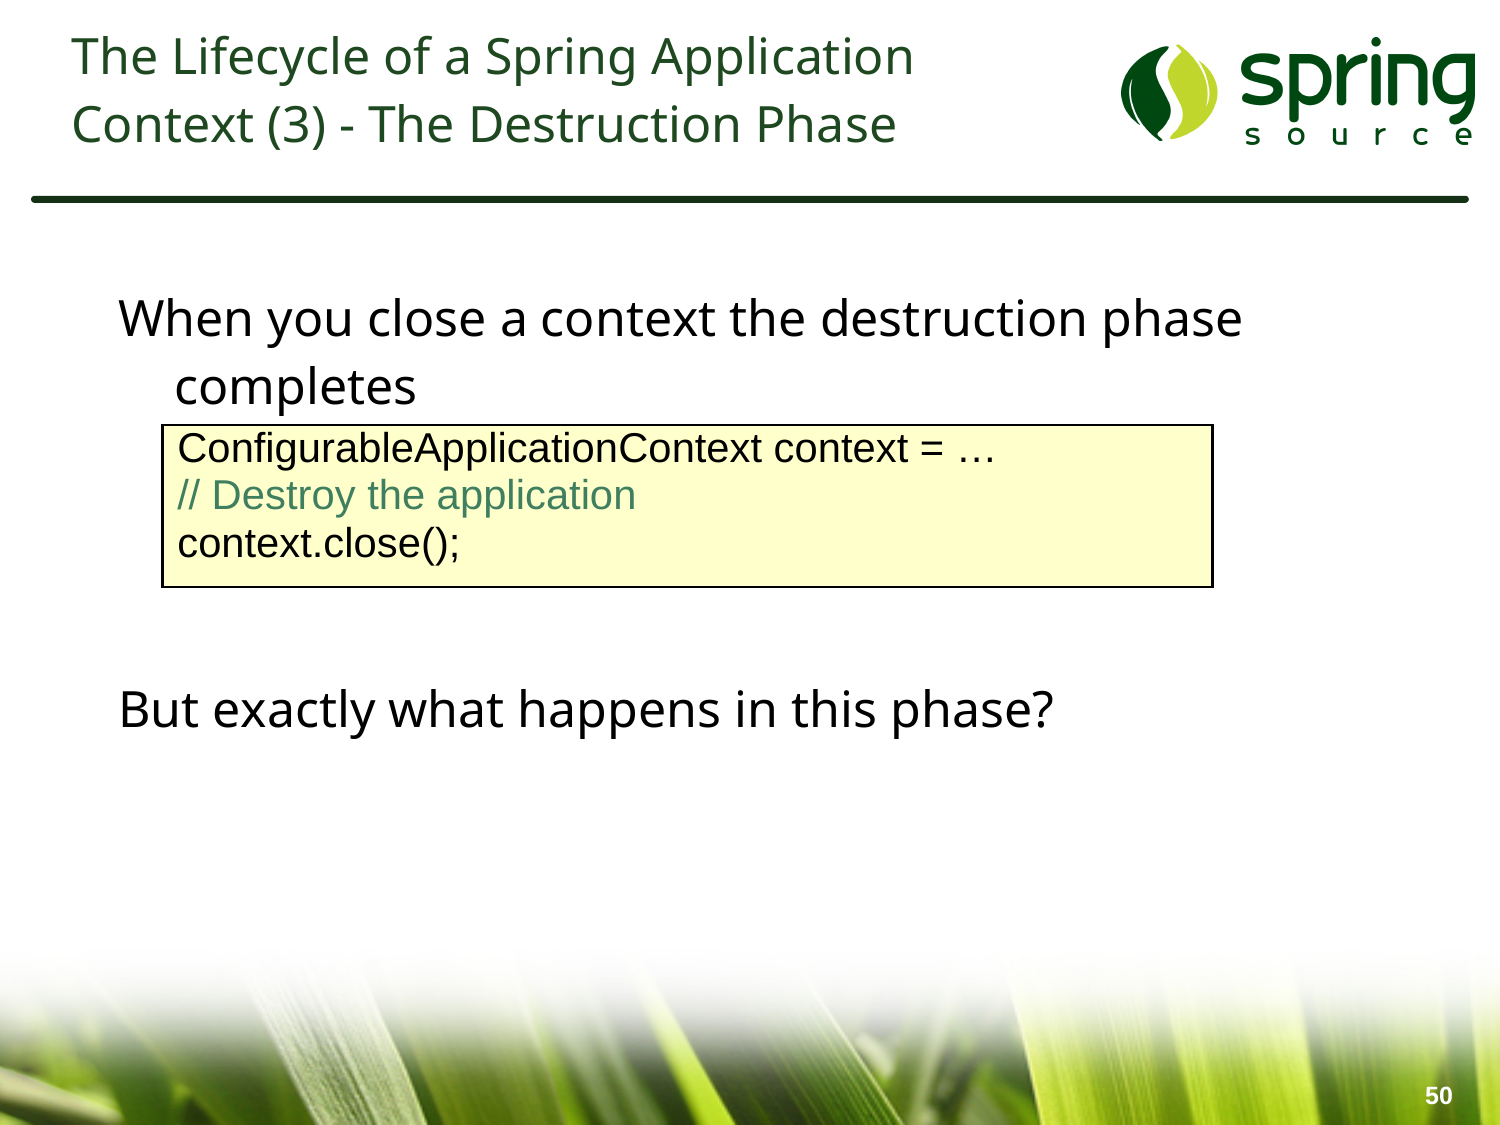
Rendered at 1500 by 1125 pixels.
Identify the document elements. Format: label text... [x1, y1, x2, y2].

text_box ConfigurableApplicationContext context = … // Destroy the application context.close(); [162, 424, 1213, 588]
picture [1121, 37, 1475, 145]
list When you close a context the destruction phase completes But exactly what happens in this phase? [103, 275, 1394, 938]
picture [0, 944, 1500, 1125]
title The Lifecycle of a Spring Application Context (3) - The Destruction Phase [56, 13, 1089, 176]
